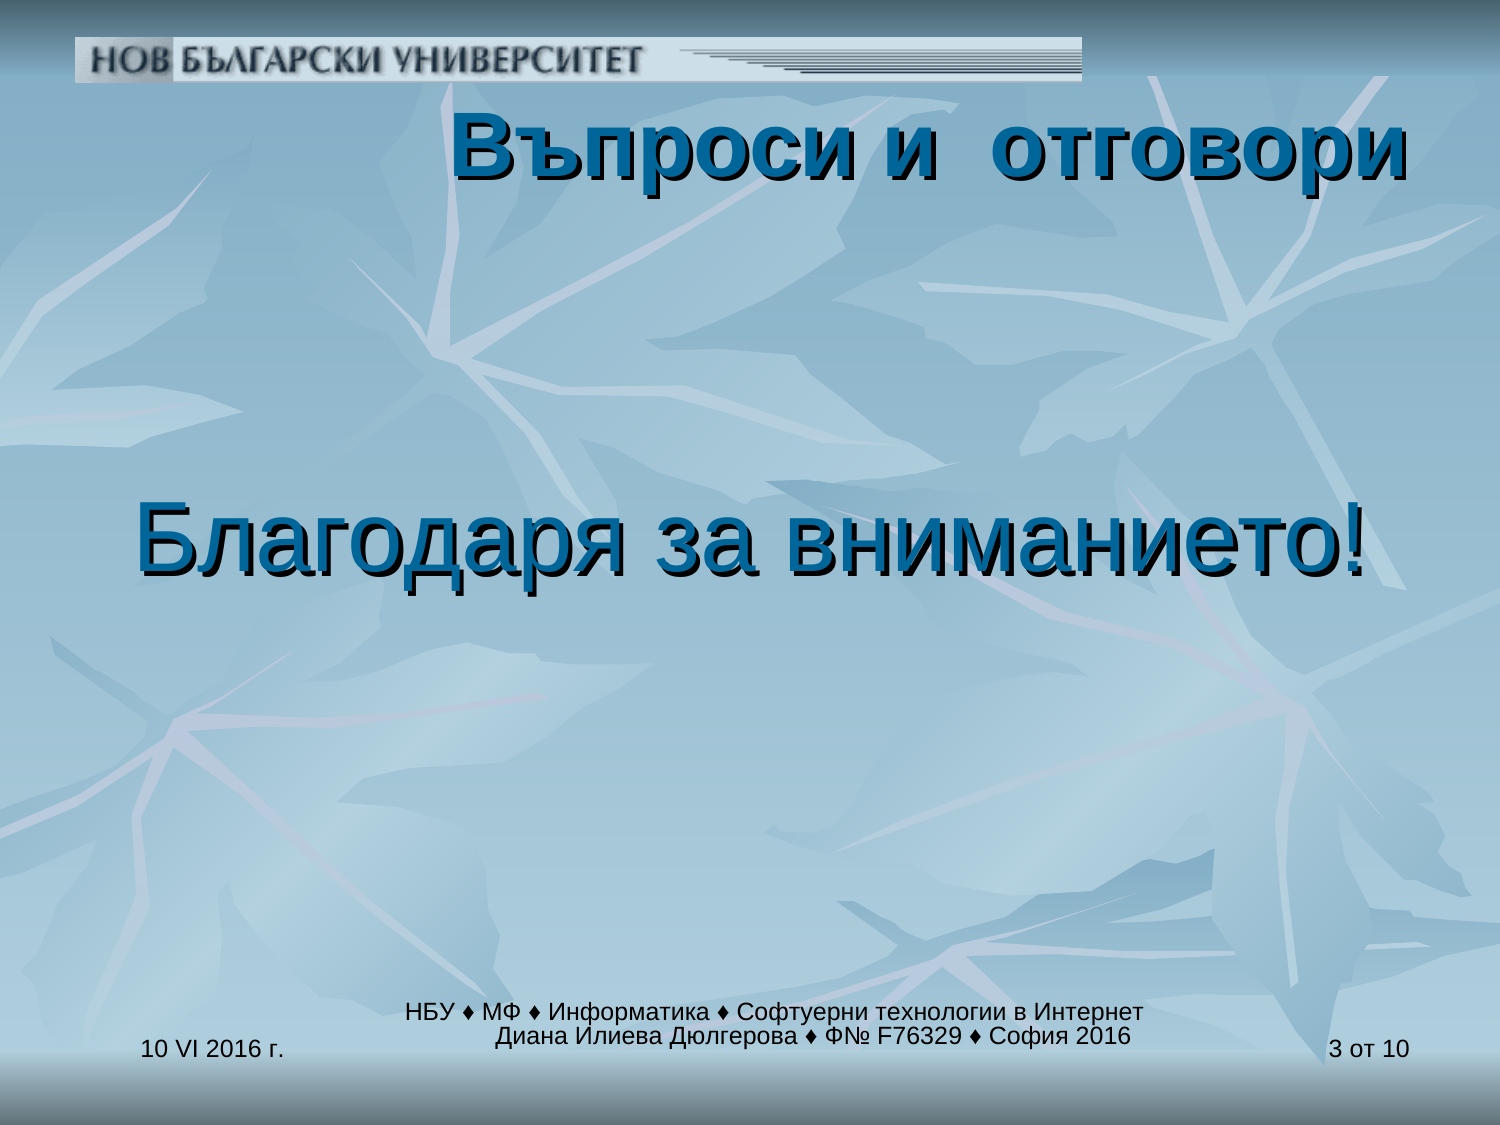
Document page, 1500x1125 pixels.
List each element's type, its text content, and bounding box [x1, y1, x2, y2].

list Благодаря за вниманието! [75, 262, 1426, 1006]
title Въпроси и отговори [75, 45, 1426, 234]
picture [75, 37, 1082, 45]
